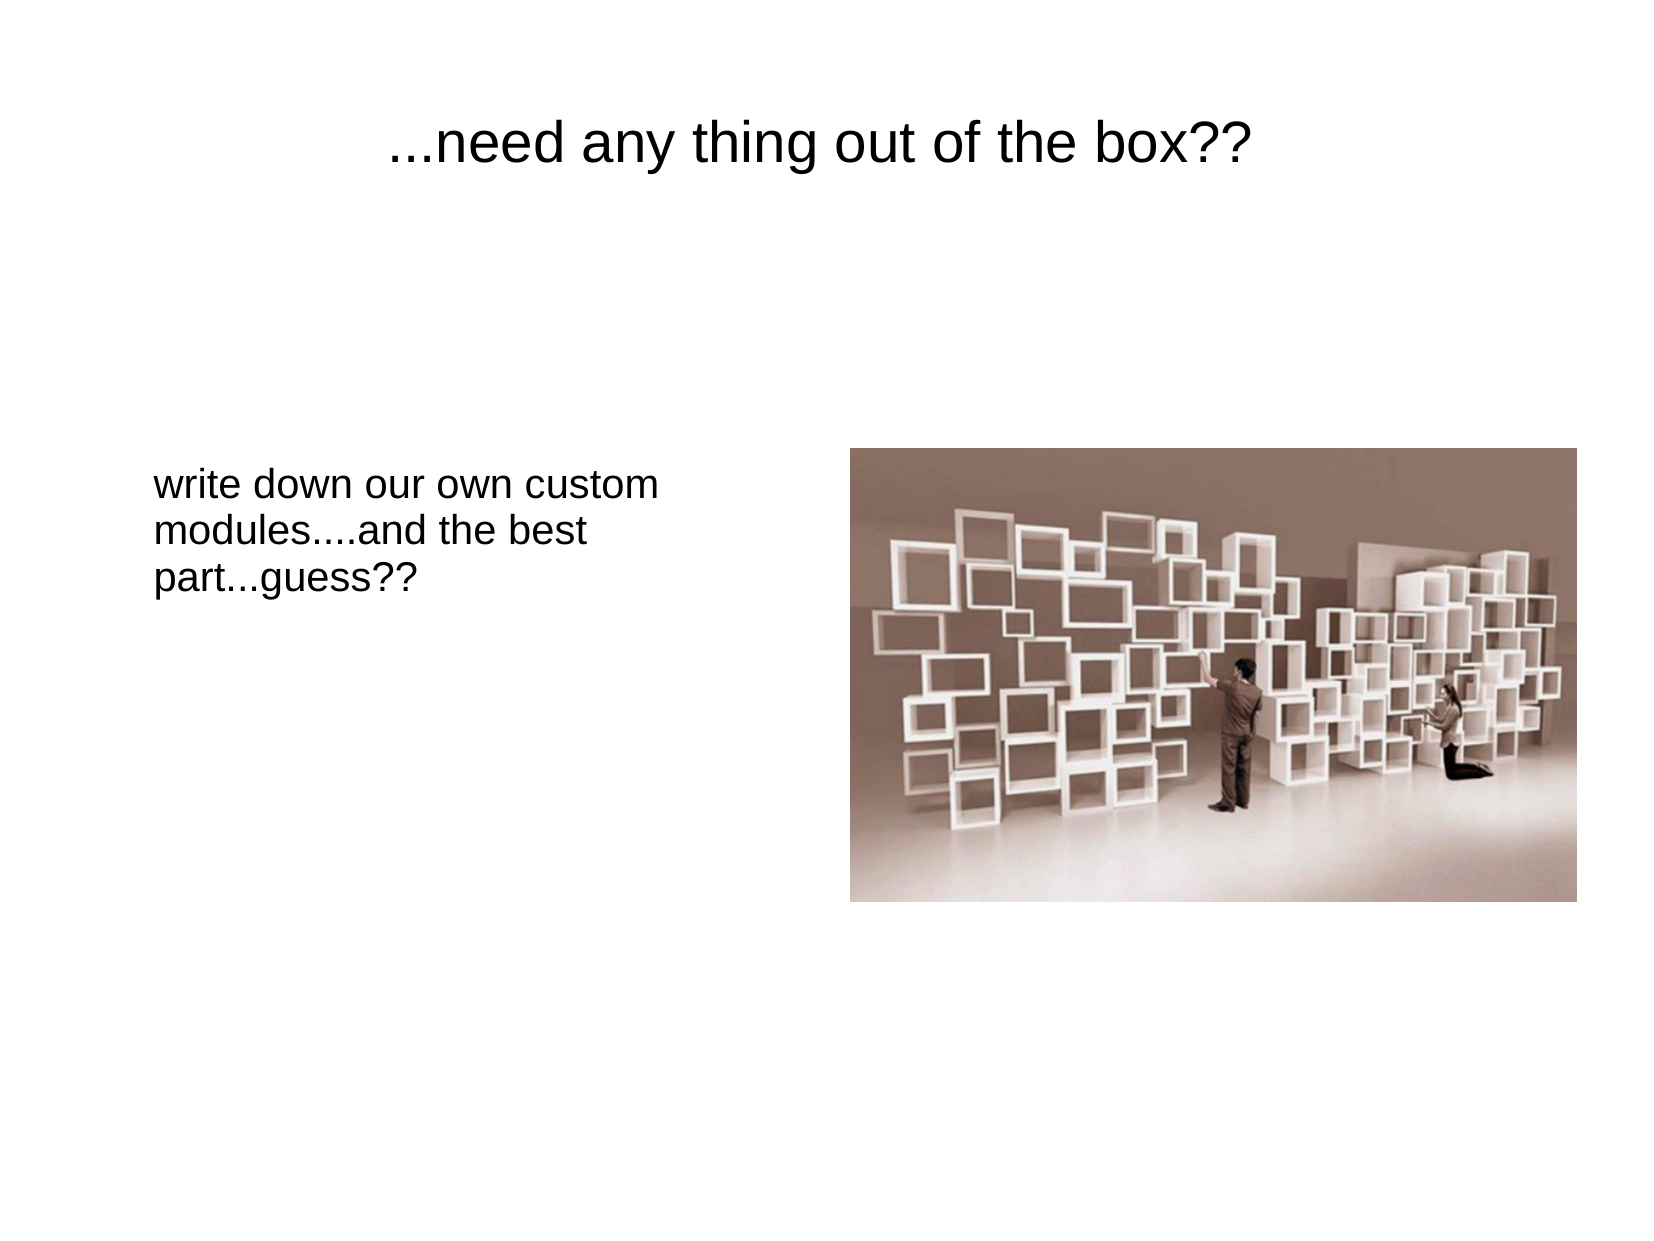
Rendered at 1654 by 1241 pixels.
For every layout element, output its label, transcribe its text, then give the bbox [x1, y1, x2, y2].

picture [850, 448, 1577, 902]
list write down our own custom modules....and the best part...guess?? [82, 460, 809, 1180]
title ...need any thing out of the box?? [23, 23, 1619, 260]
